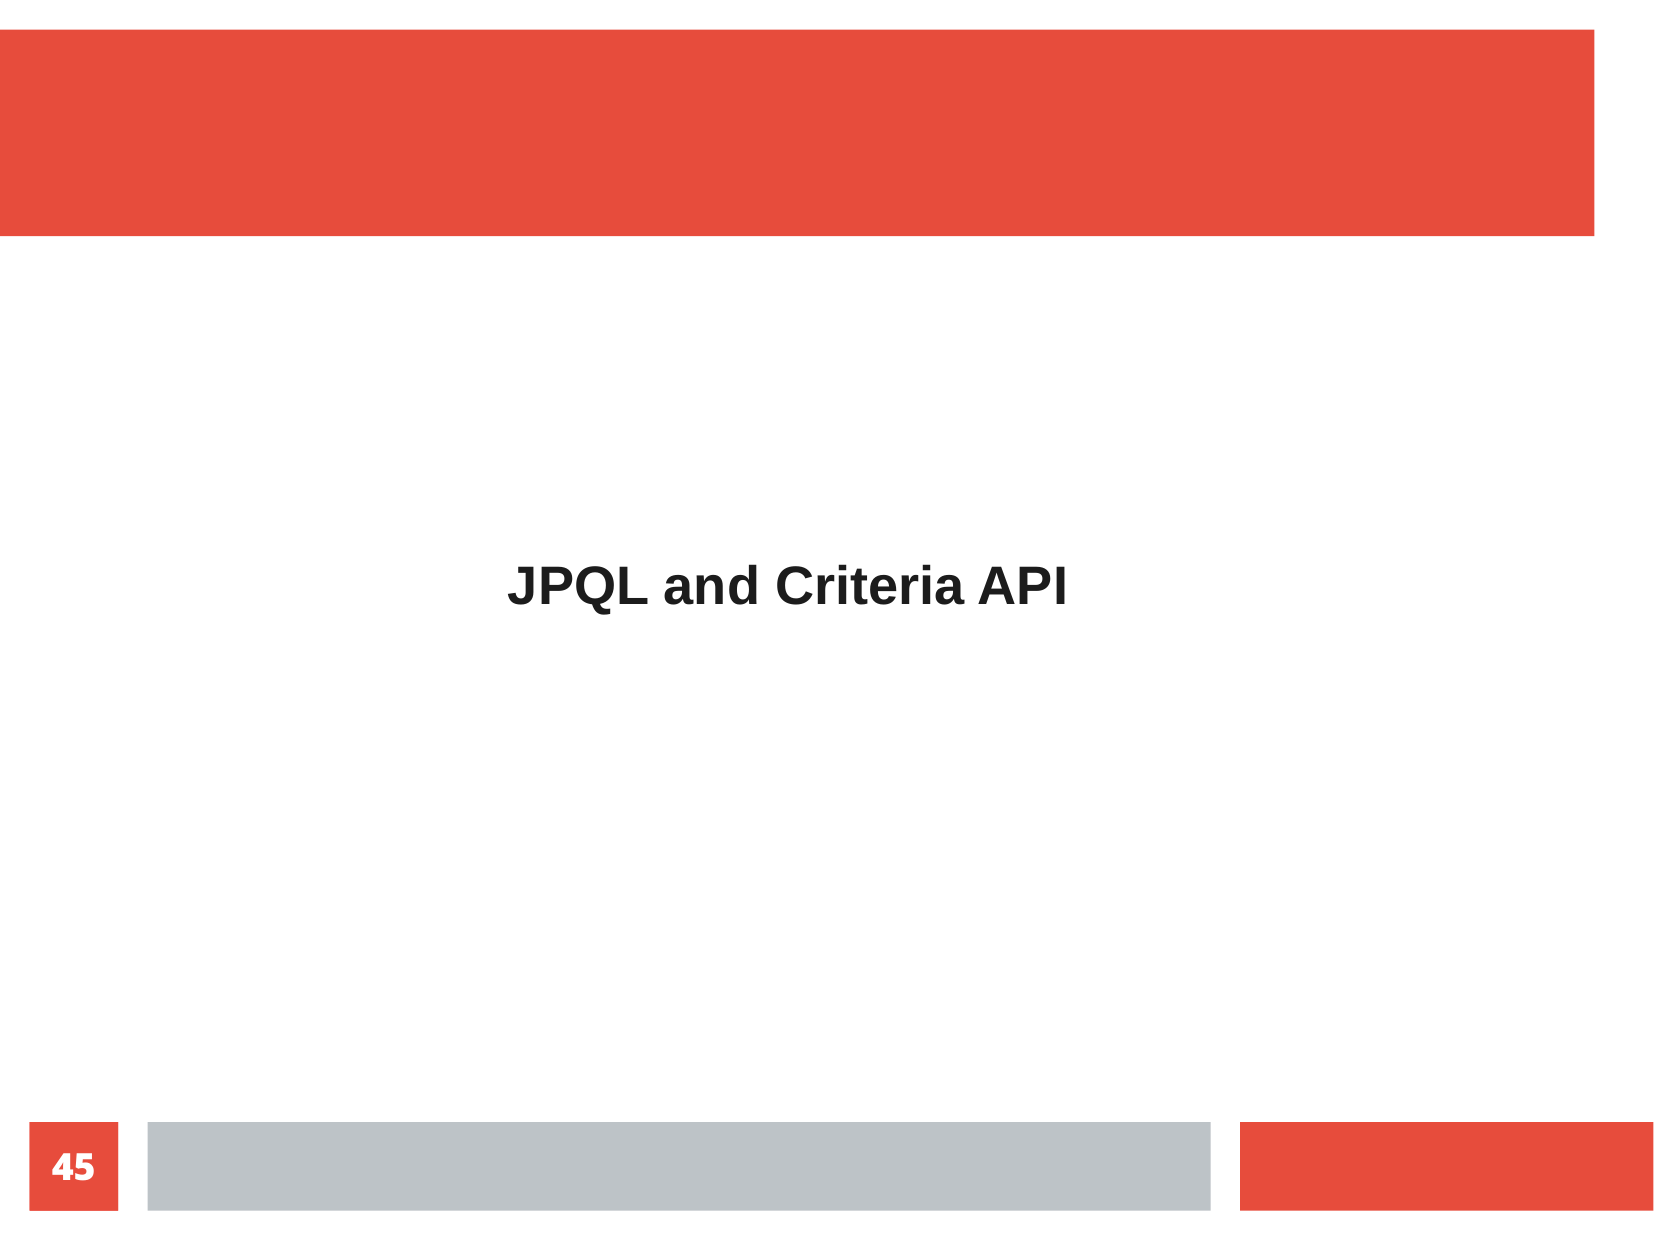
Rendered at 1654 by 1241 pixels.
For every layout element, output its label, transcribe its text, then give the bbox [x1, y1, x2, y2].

subtitle JPQL and Criteria API [507, 555, 1087, 650]
